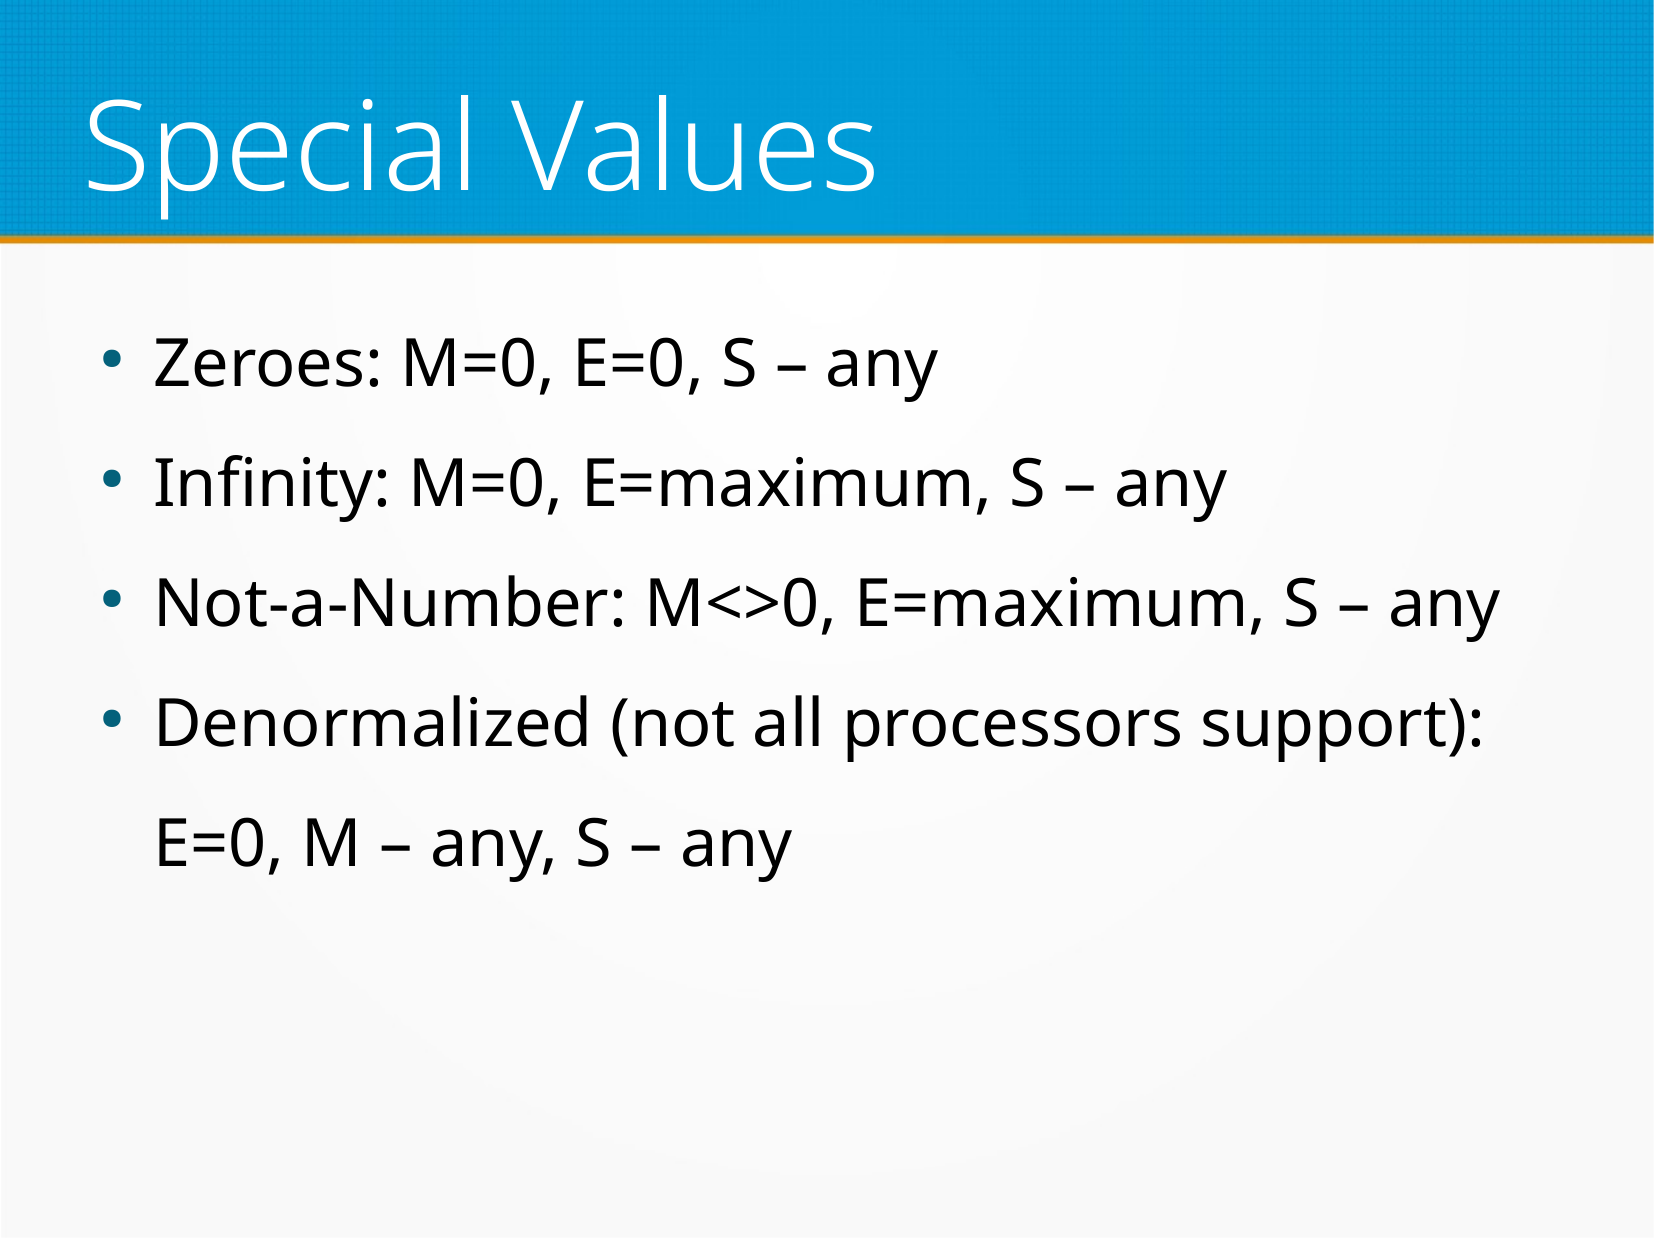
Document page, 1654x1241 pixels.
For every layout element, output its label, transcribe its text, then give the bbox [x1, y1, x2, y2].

picture [0, 233, 1654, 1241]
title Special Values [82, 19, 1571, 227]
list Zeroes: M=0, E=0, S – any Infinity: M=0, E=maximum, S – any Not-a-Number: M<>0, E=maximum, S – any Denormalized (not all processors support): E=0, M – any, S – any [82, 315, 1563, 1081]
